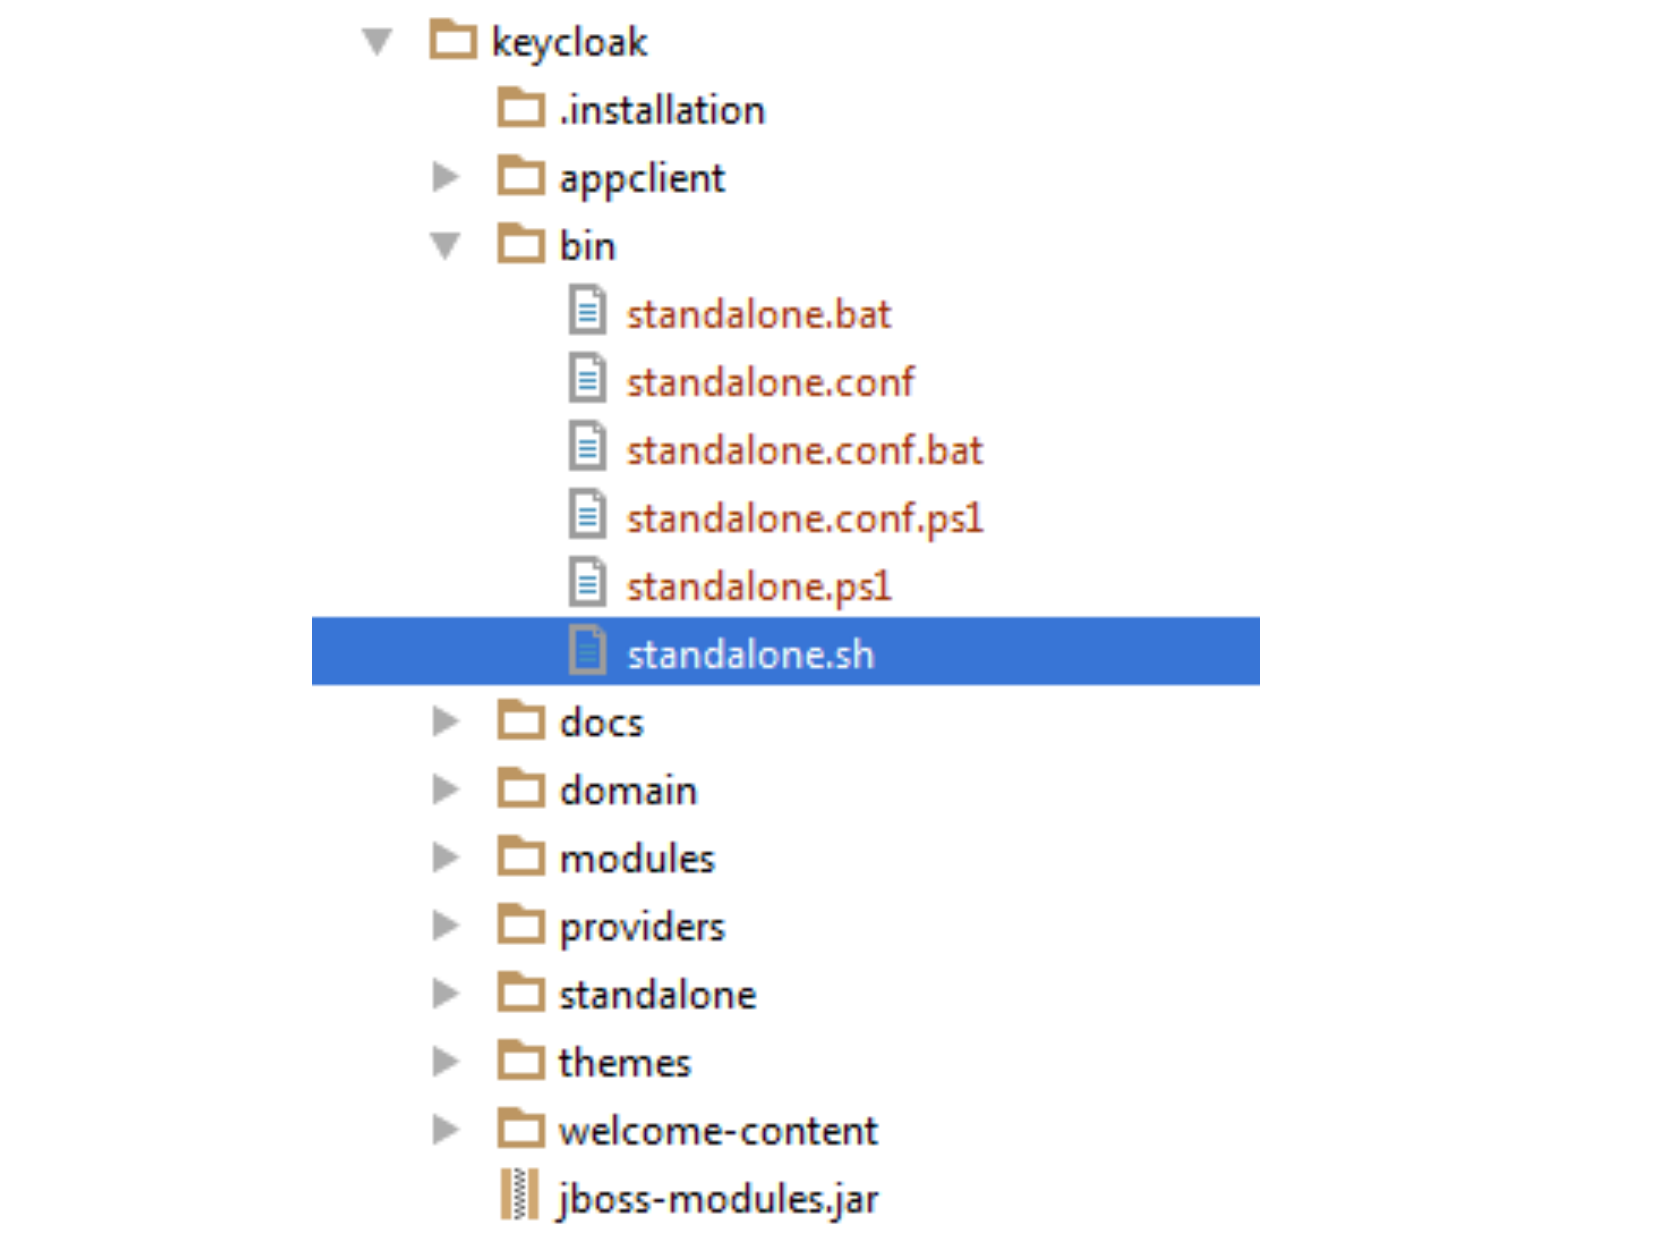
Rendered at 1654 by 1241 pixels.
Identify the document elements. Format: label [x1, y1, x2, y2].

picture [312, 0, 1260, 1241]
